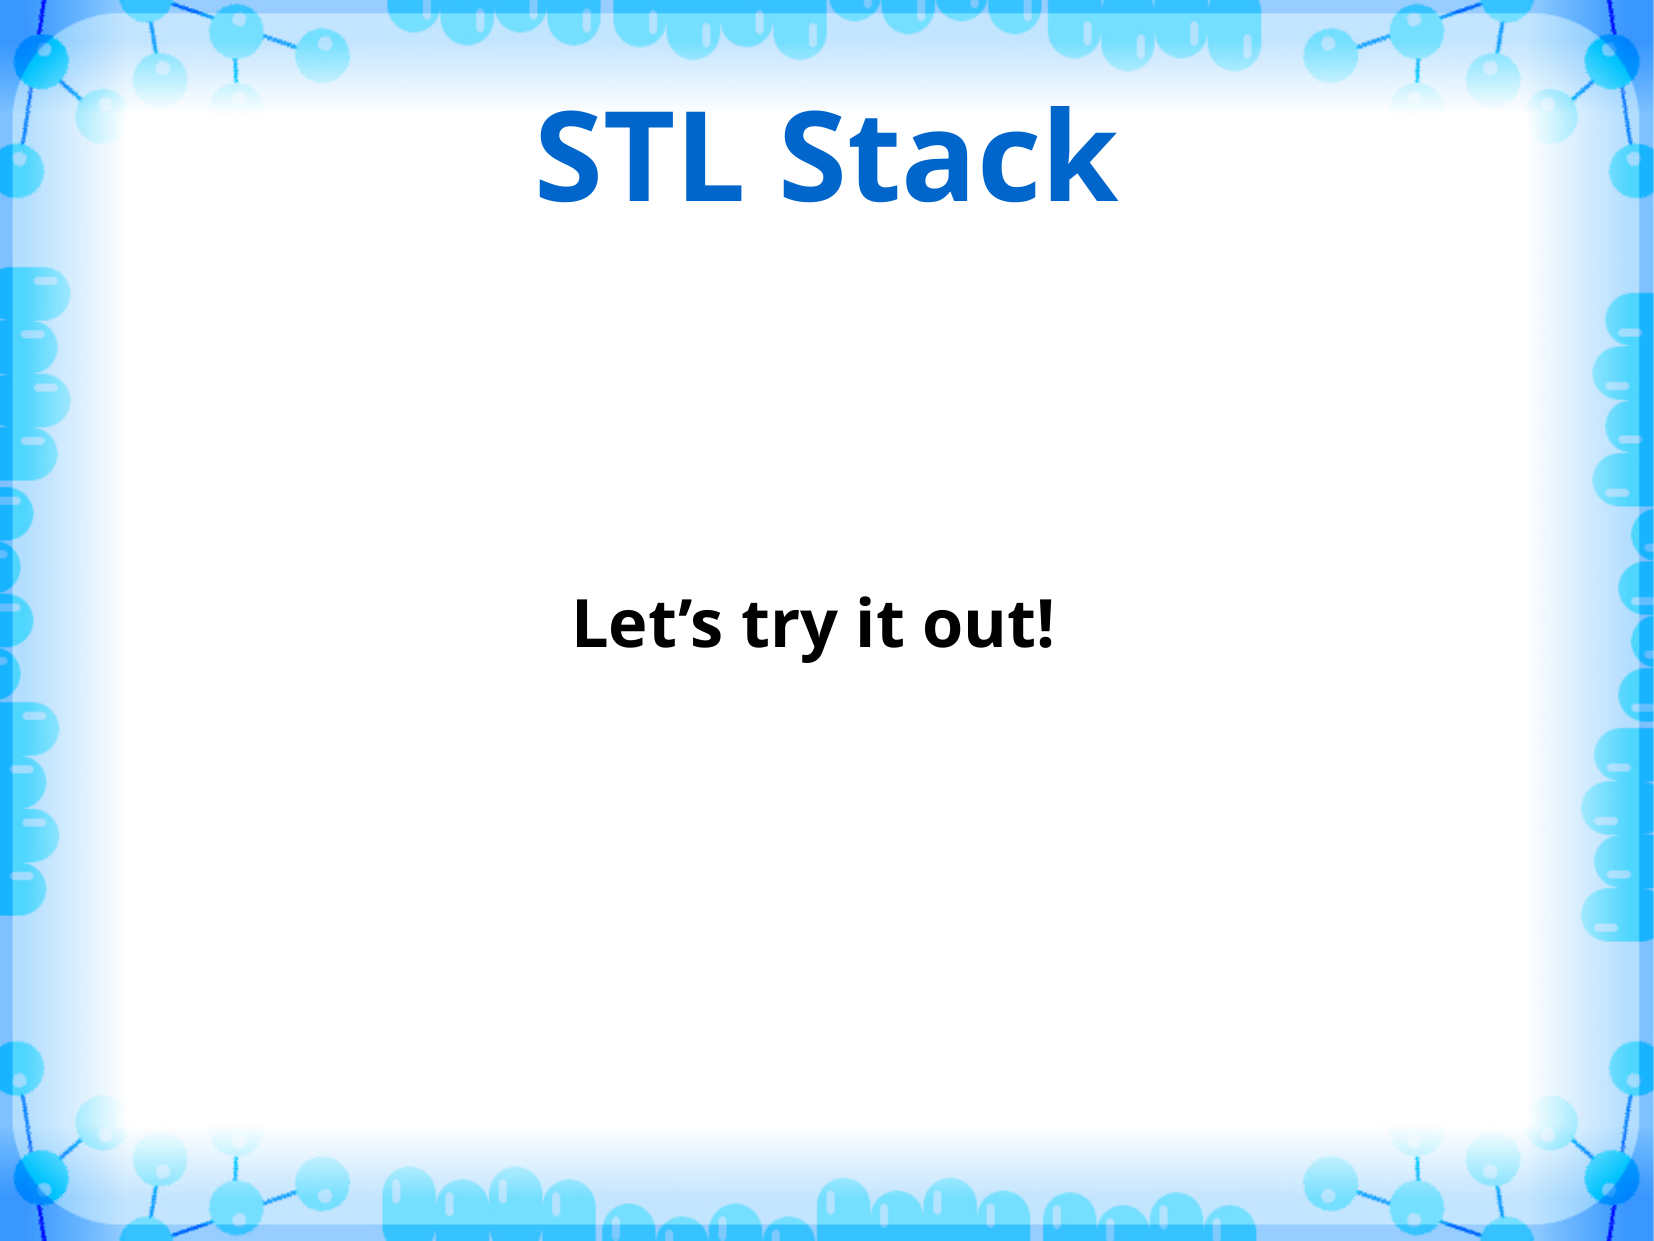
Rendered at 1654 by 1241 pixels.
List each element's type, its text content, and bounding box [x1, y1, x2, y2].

text_box Let’s try it out! [135, 576, 1492, 844]
picture [0, 0, 1654, 1241]
title STL Stack [82, 49, 1571, 257]
